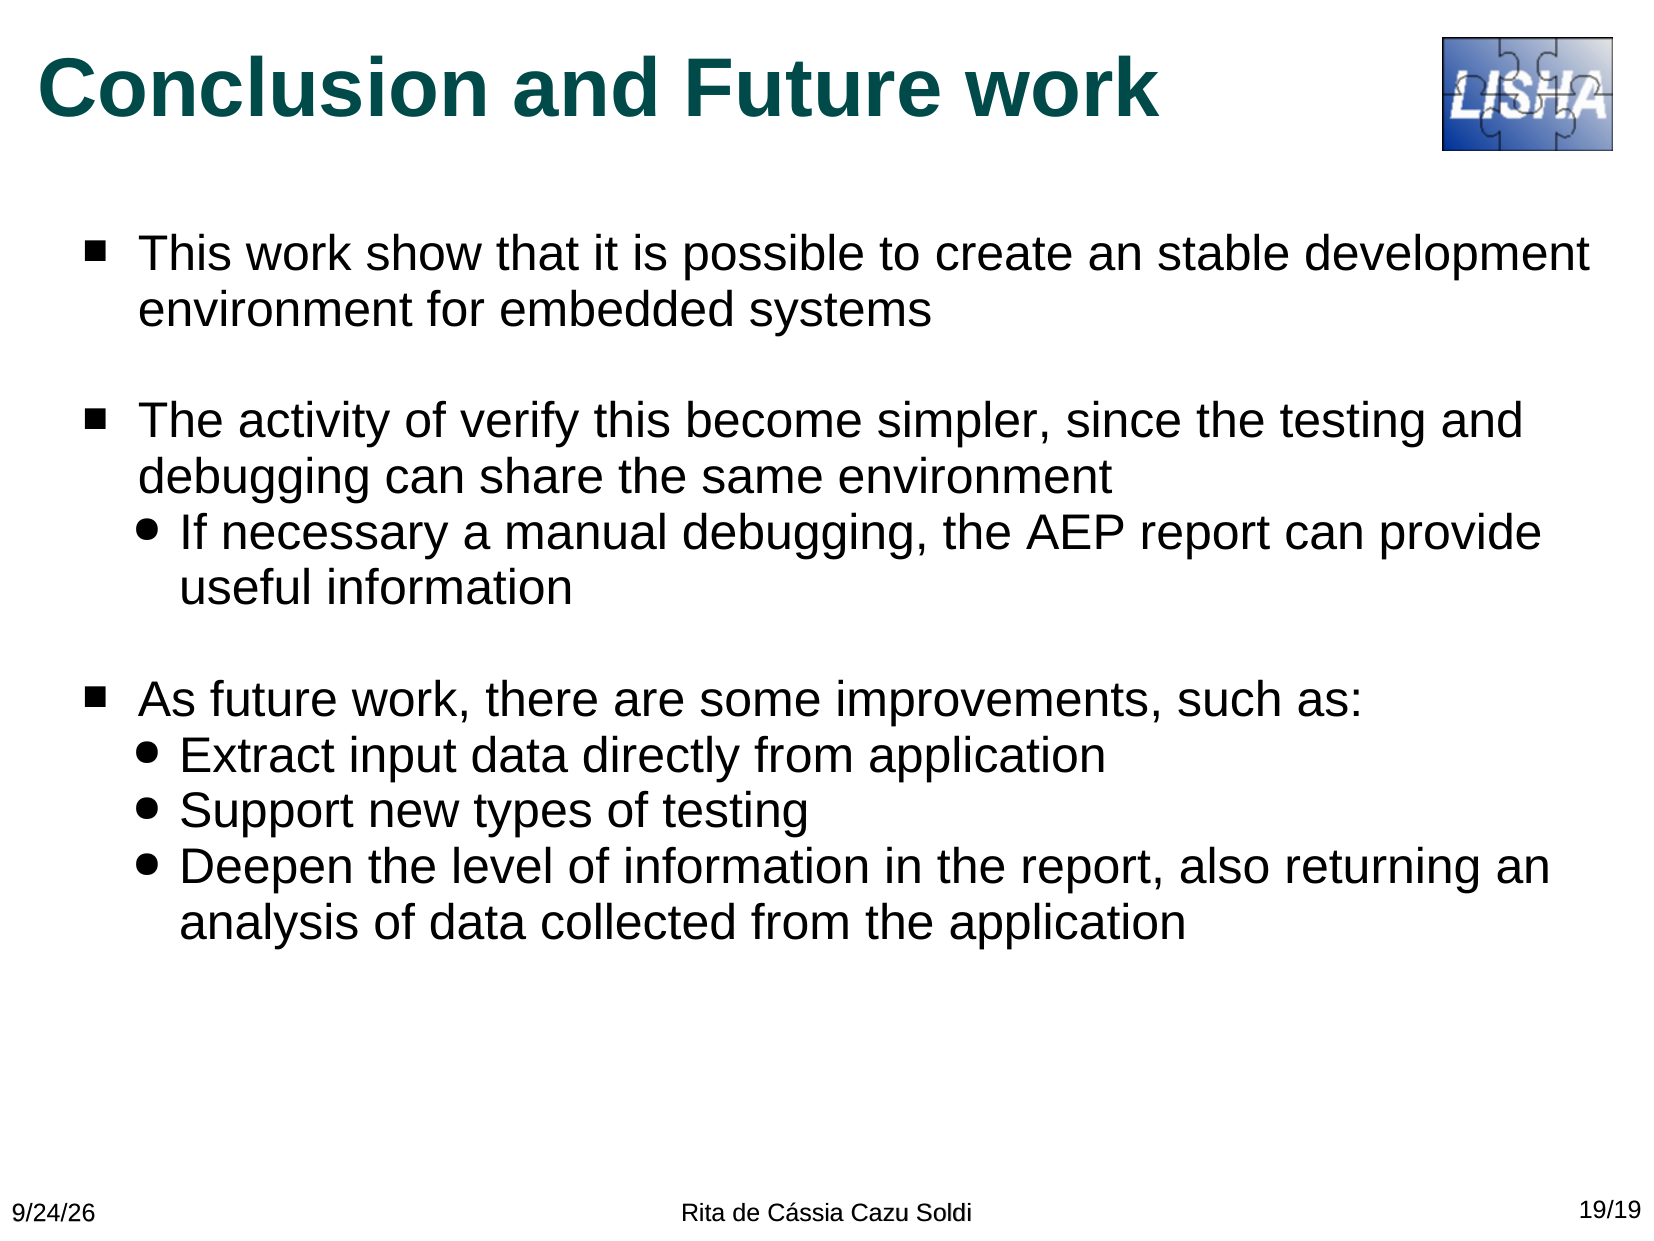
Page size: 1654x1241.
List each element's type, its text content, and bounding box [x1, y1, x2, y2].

picture [1442, 37, 1613, 151]
title Conclusion and Future work [37, 37, 1426, 151]
list This work show that it is possible to create an stable development environment for embedded systems The activity of verify this become simpler, since the testing and debugging can share the same environment If necessary a manual debugging, the AEP report can provide useful information As future work, there are some improvements, such as: Extract input data directly from application Support new types of testing Deepen the level of information in the report, also returning an analysis of data collected from the application [37, 225, 1613, 1163]
